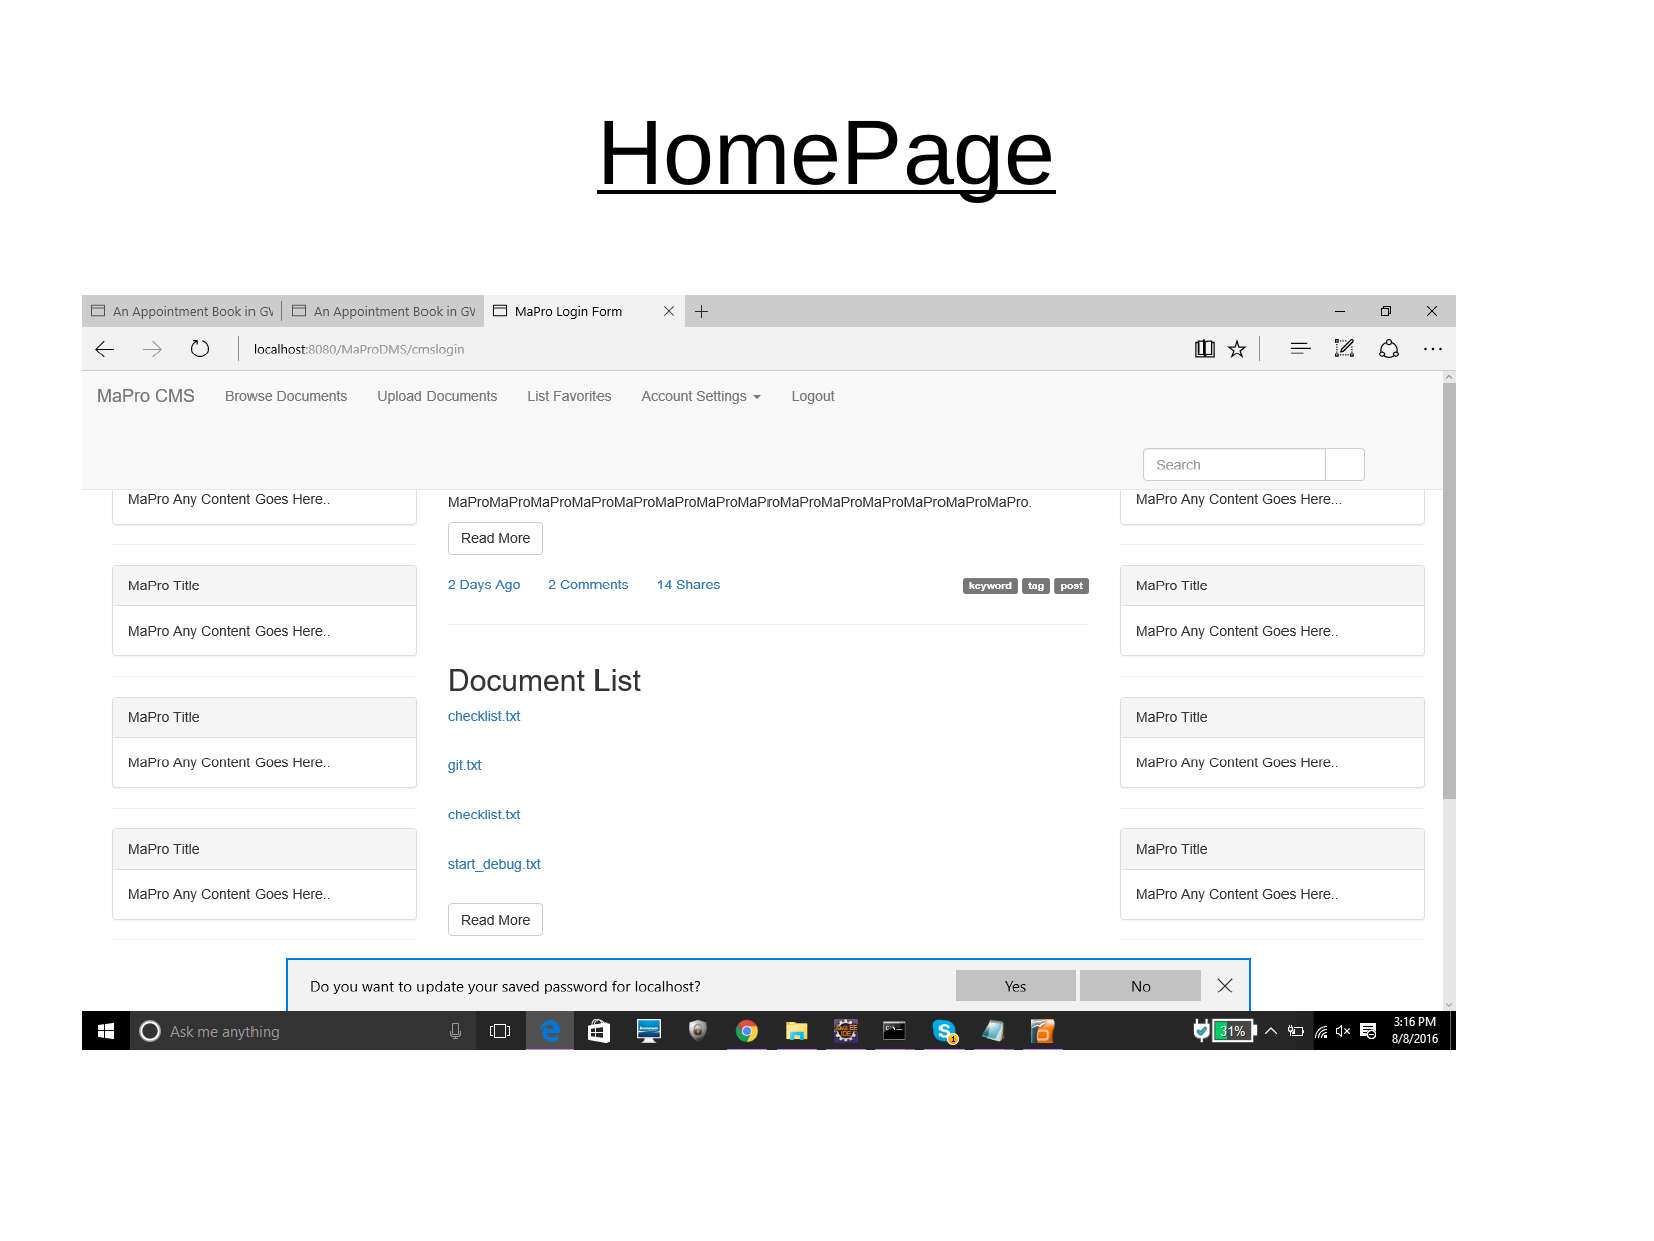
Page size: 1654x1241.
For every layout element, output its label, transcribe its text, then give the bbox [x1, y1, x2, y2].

title HomePage [82, 49, 1571, 257]
picture [82, 295, 1456, 1051]
